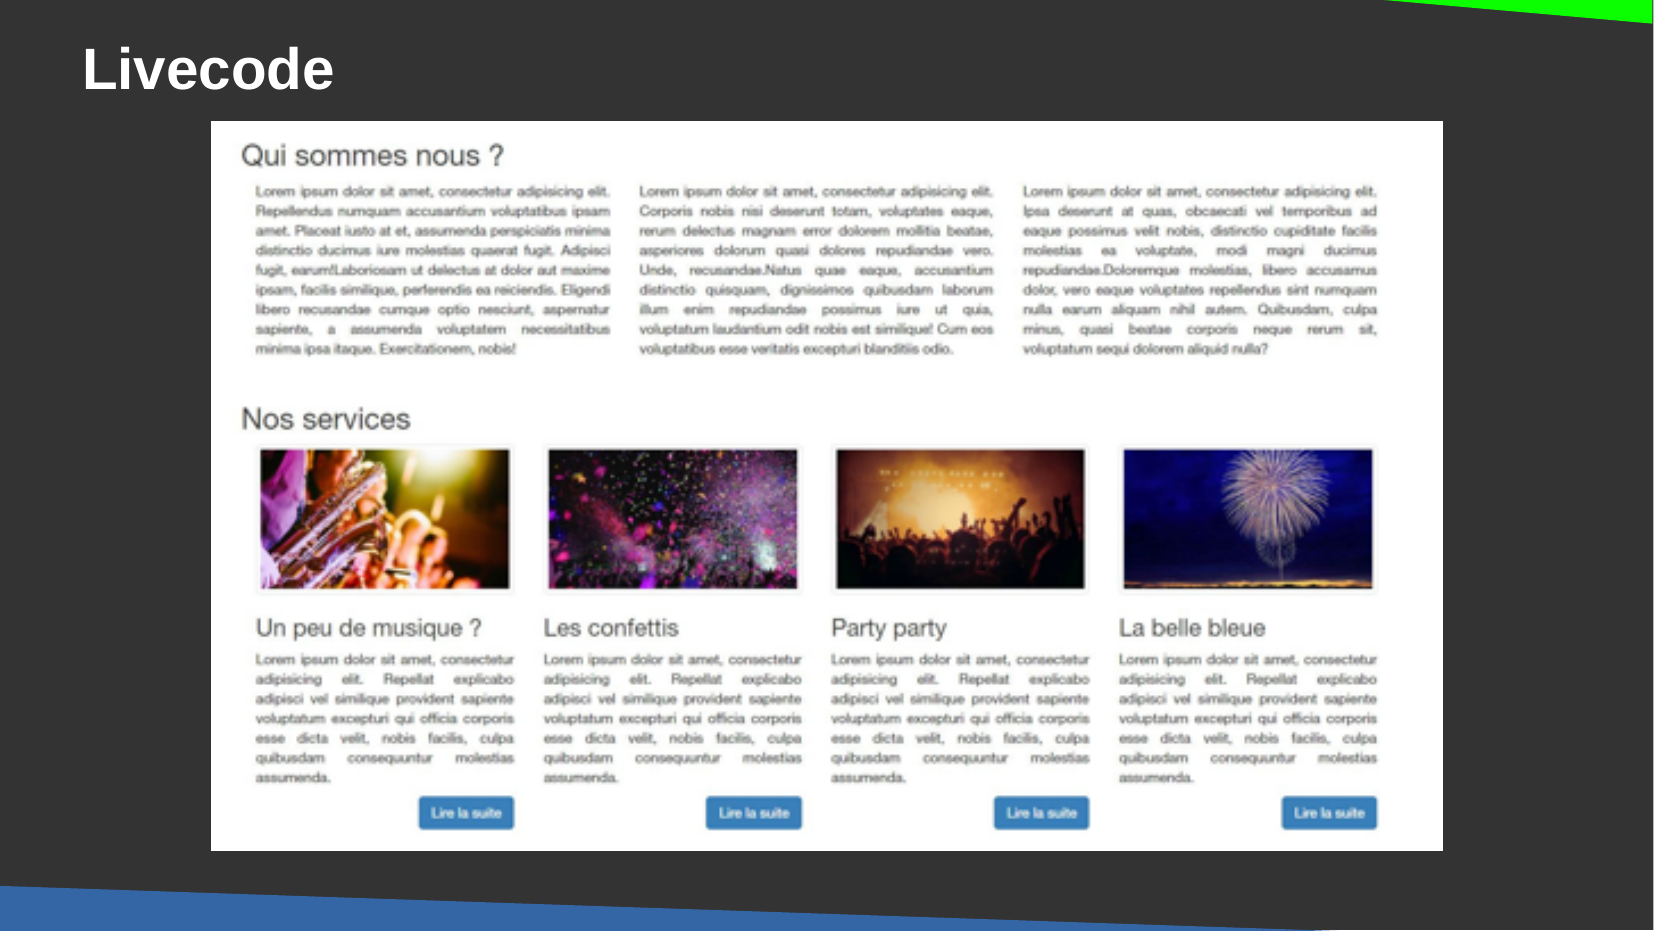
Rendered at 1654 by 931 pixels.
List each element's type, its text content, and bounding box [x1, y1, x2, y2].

text_box [1384, 0, 1653, 24]
title Livecode [82, 37, 1571, 114]
text_box [0, 885, 1337, 931]
picture [211, 121, 1443, 851]
